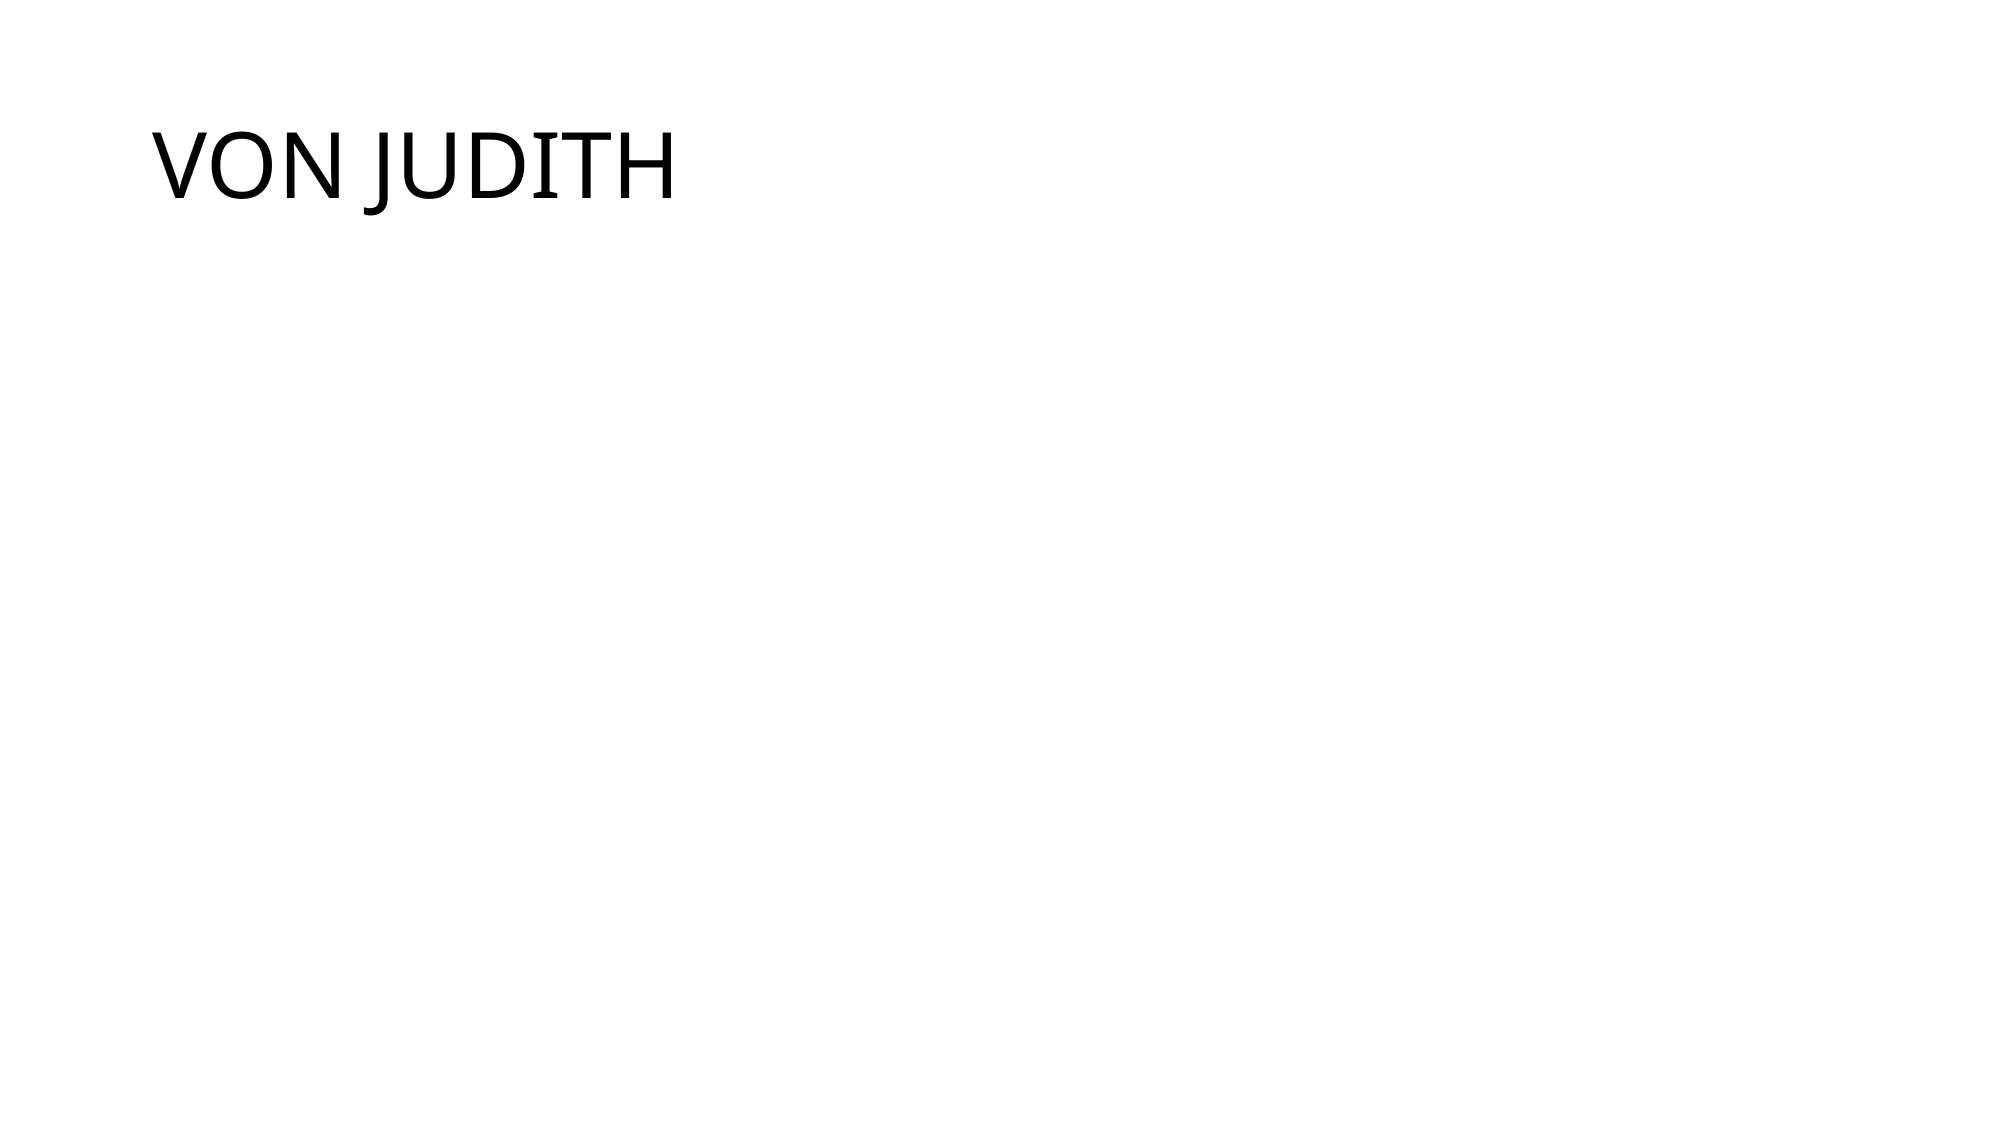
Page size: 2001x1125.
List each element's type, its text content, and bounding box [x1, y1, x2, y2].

title VON JUDITH [137, 59, 1863, 278]
